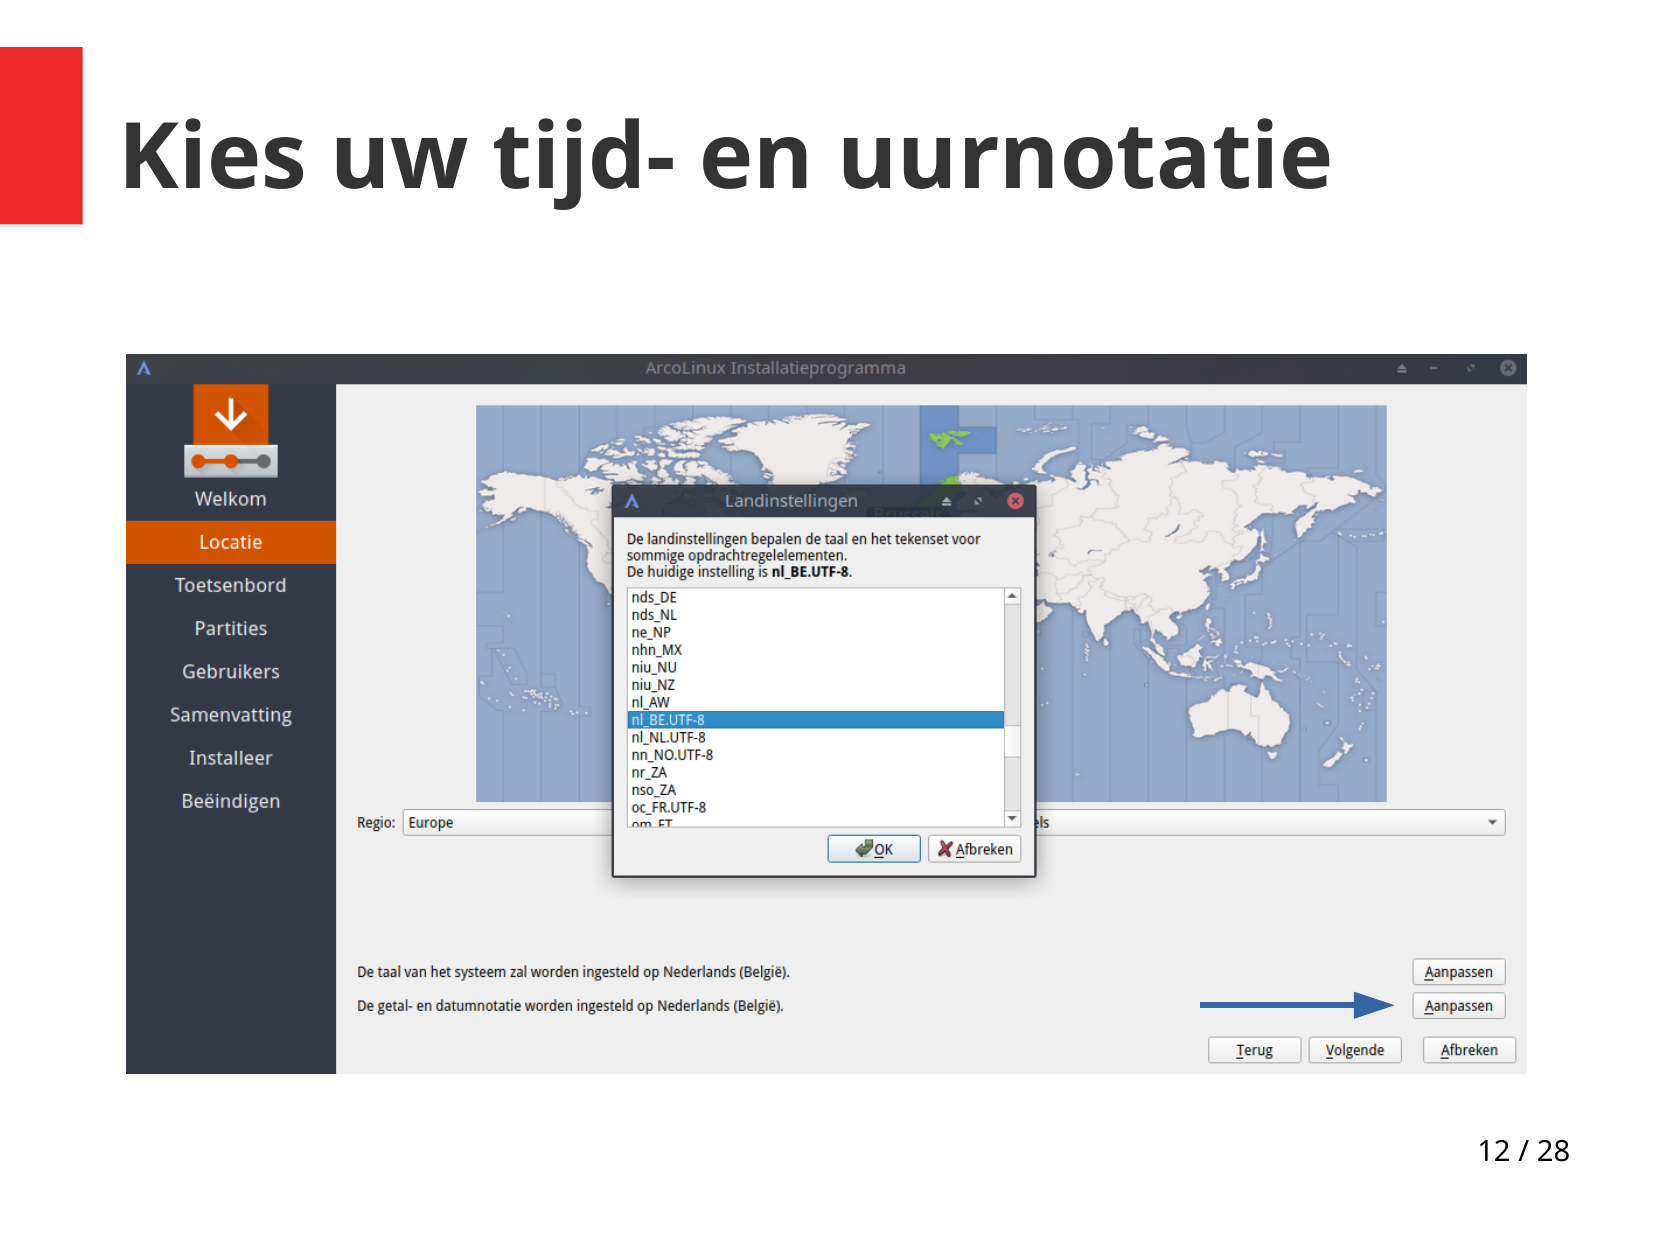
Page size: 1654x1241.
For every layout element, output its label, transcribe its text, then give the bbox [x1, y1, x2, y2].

title Kies uw tijd- en uurnotatie [118, 49, 1571, 257]
picture [126, 354, 1527, 1074]
